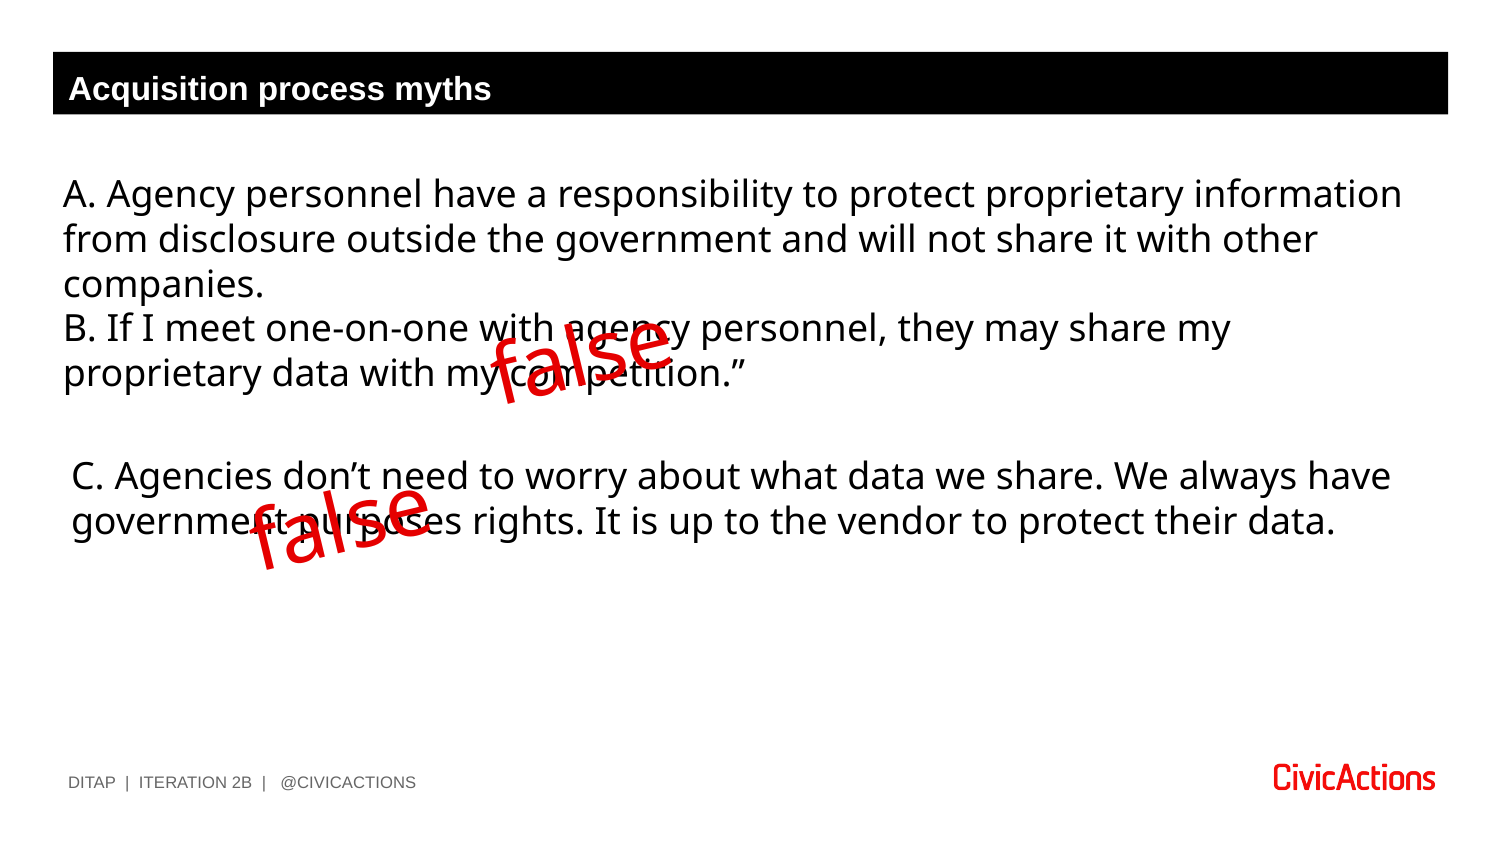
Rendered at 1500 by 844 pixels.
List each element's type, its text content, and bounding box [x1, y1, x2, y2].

picture [1271, 758, 1438, 795]
list B. If I meet one-on-one with agency personnel, they may share my proprietary data with my competition.” [53, 310, 488, 423]
list A. Agency personnel have a responsibility to protect proprietary information from disclosure outside the government and will not share it with other companies. [53, 159, 1449, 310]
title Acquisition process myths [53, 51, 1449, 115]
text_box false [462, 256, 729, 423]
text_box false [221, 422, 488, 590]
list B. If I meet one-on-one with agency personnel, they may share my proprietary data with my competition.” [492, 310, 1449, 423]
list C. Agencies don’t need to worry about what data we share. We always have government purposes rights. It is up to the vendor to protect their data. [61, 442, 1457, 592]
